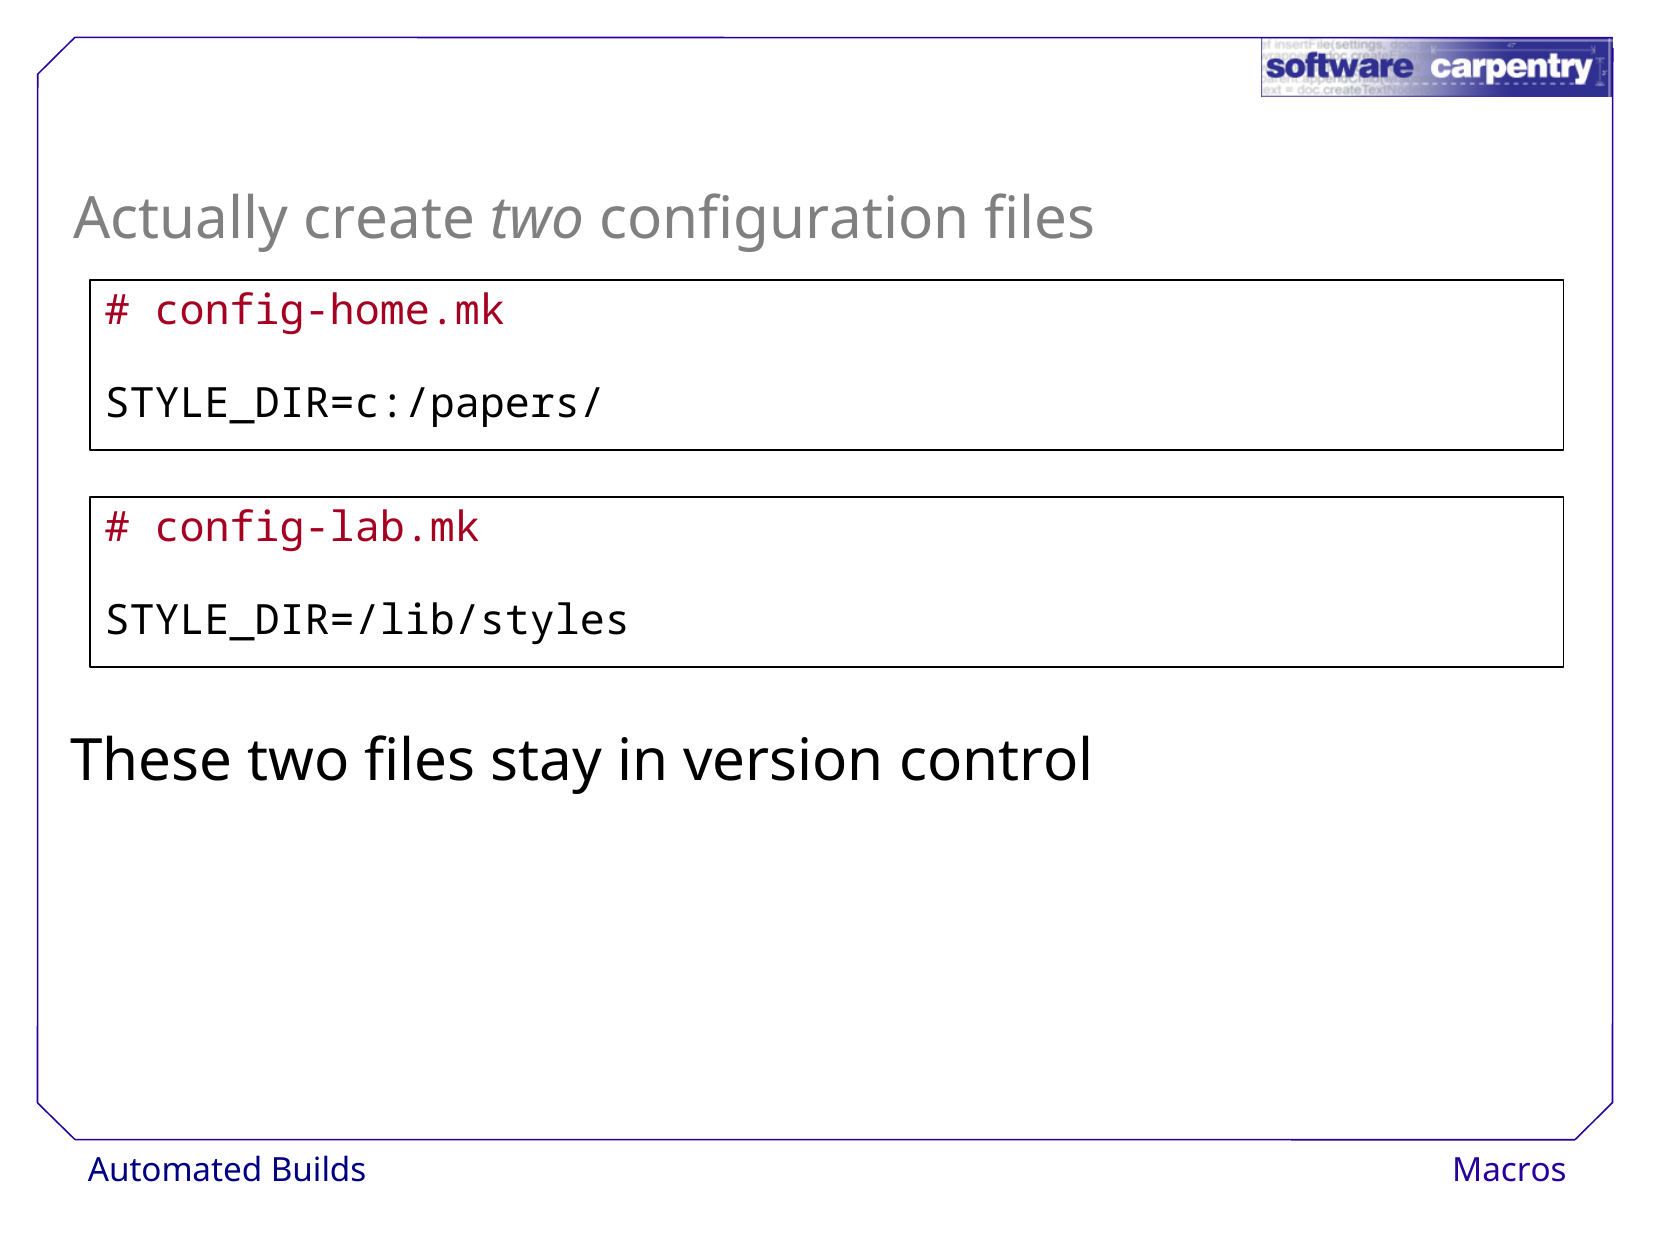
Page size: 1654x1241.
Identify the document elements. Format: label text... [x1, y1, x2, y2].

text_box Actually create two configuration files [58, 138, 1261, 259]
text_box # config-lab.mk STYLE_DIR=/lib/styles [89, 497, 1564, 668]
picture [1261, 39, 1613, 97]
text_box # config-home.mk STYLE_DIR=c:/papers/ [89, 279, 1564, 451]
text_box These two files stay in version control [55, 679, 1260, 905]
